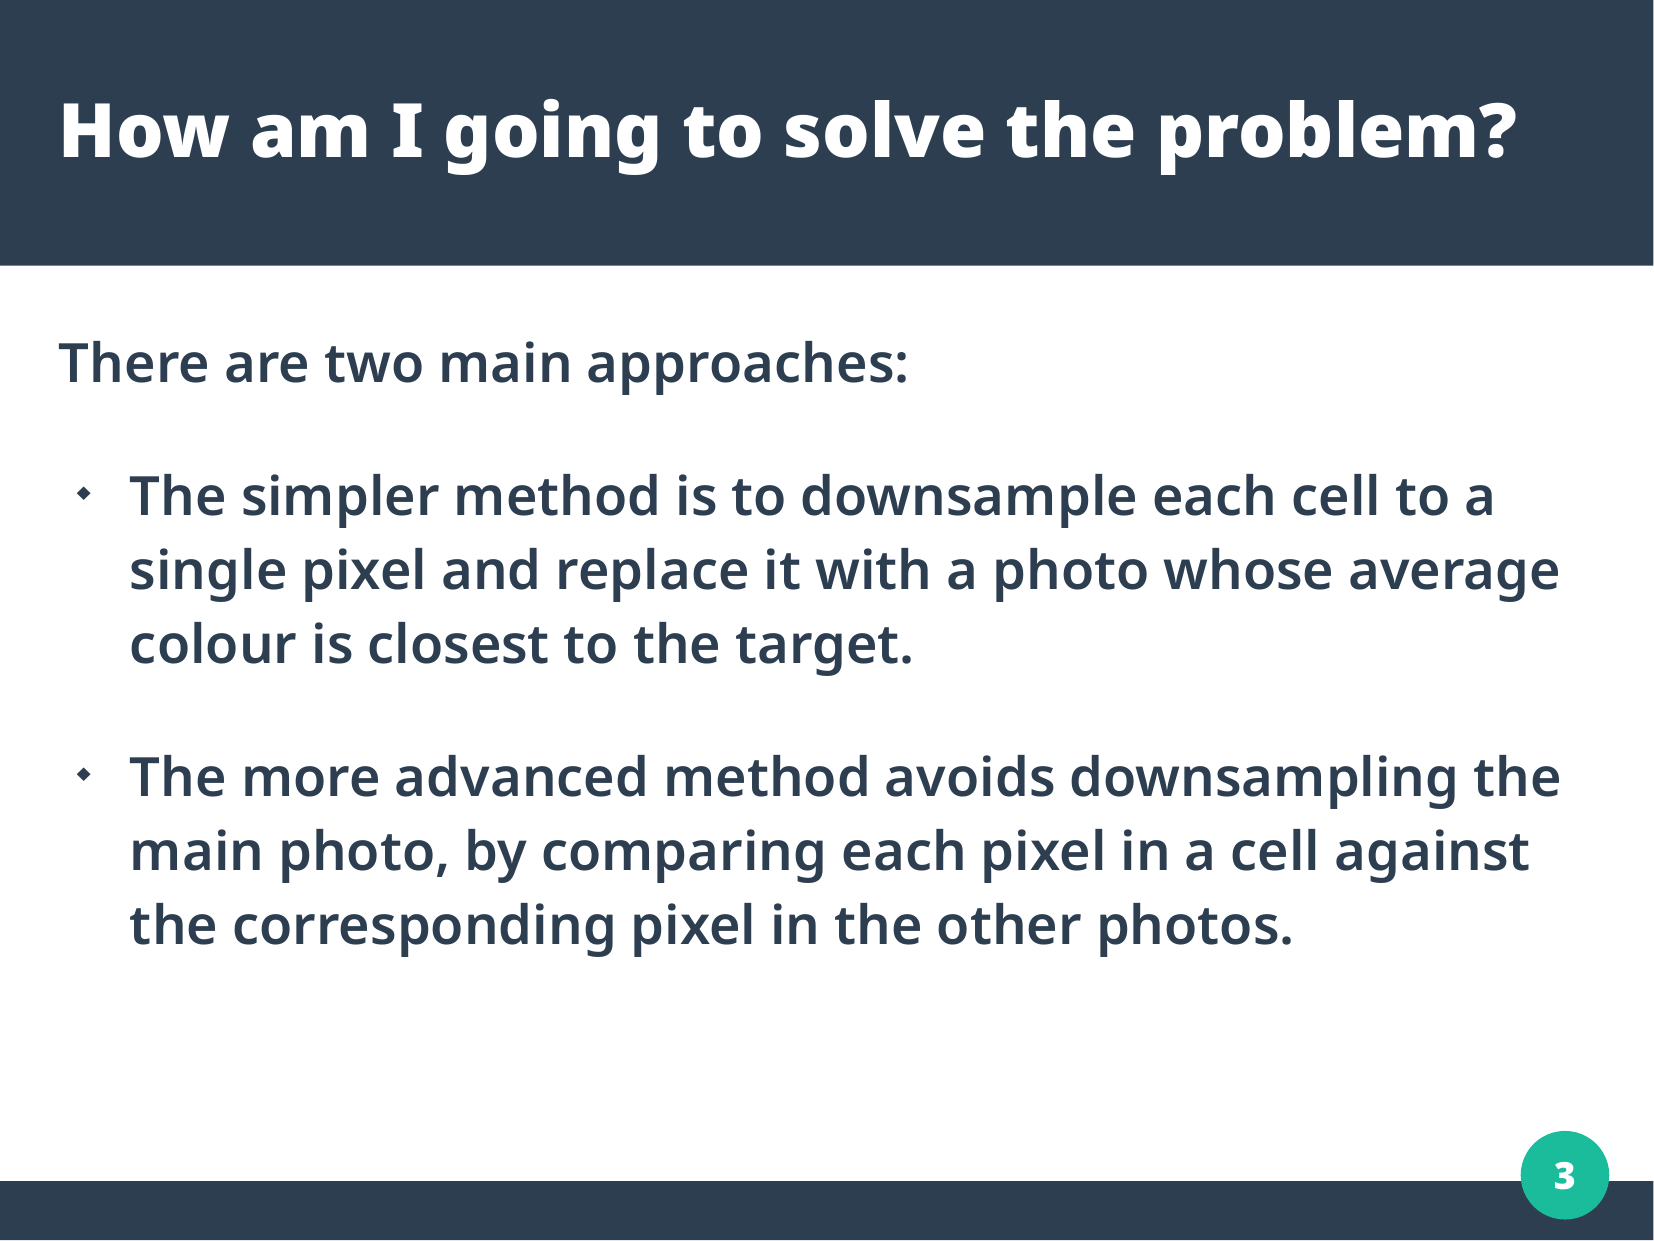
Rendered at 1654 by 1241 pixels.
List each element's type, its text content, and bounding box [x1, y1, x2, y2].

title How am I going to solve the problem? [59, 49, 1595, 207]
list There are two main approaches: The simpler method is to downsample each cell to a single pixel and replace it with a photo whose average colour is closest to the target. The more advanced method avoids downsampling the main photo, by comparing each pixel in a cell against the corresponding pixel in the other photos. [59, 324, 1595, 1152]
